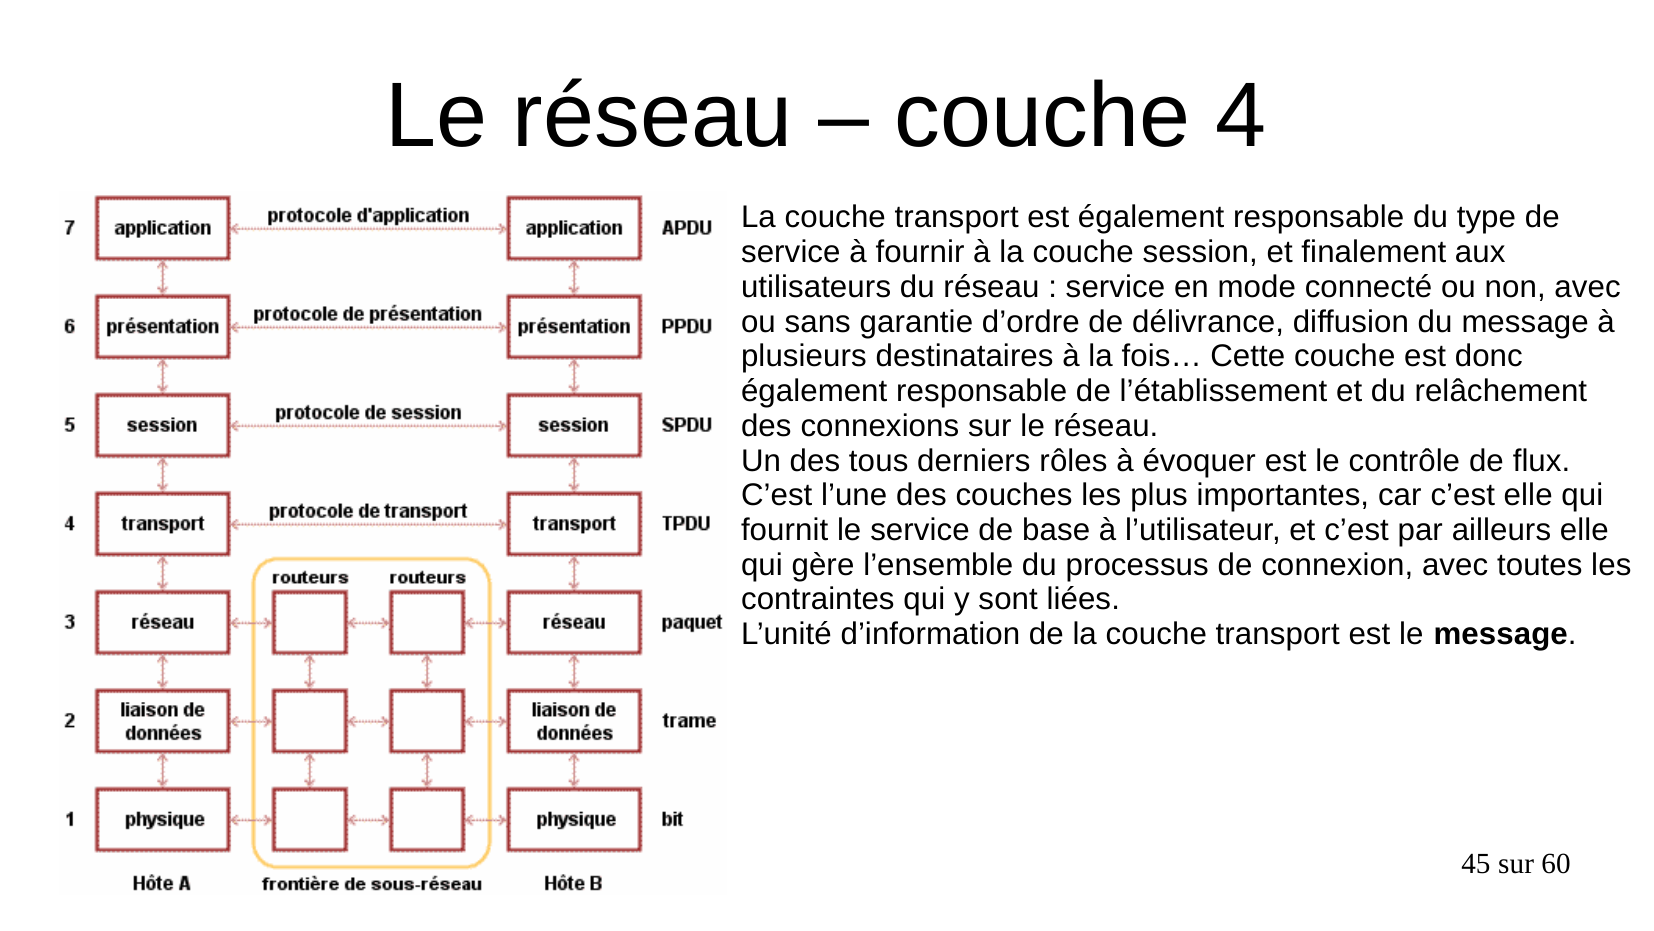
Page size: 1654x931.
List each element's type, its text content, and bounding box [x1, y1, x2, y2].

text_box La couche transport est également responsable du type de service à fournir à la couche session, et finalement aux utilisateurs du réseau : service en mode connecté ou non, avec ou sans garantie d’ordre de délivrance, diffusion du message à plusieurs destinataires à la fois… Cette couche est donc également responsable de l’établissement et du relâchement des connexions sur le réseau. Un des tous derniers rôles à évoquer est le contrôle de flux. C’est l’une des couches les plus importantes, car c’est elle qui fournit le service de base à l’utilisateur, et c’est par ailleurs elle qui gère l’ensemble du processus de connexion, avec toutes les contraintes qui y sont liées. L’unité d’information de la couche transport est le message. [726, 192, 1654, 842]
title Le réseau – couche 4 [82, 37, 1571, 192]
picture [59, 191, 727, 895]
